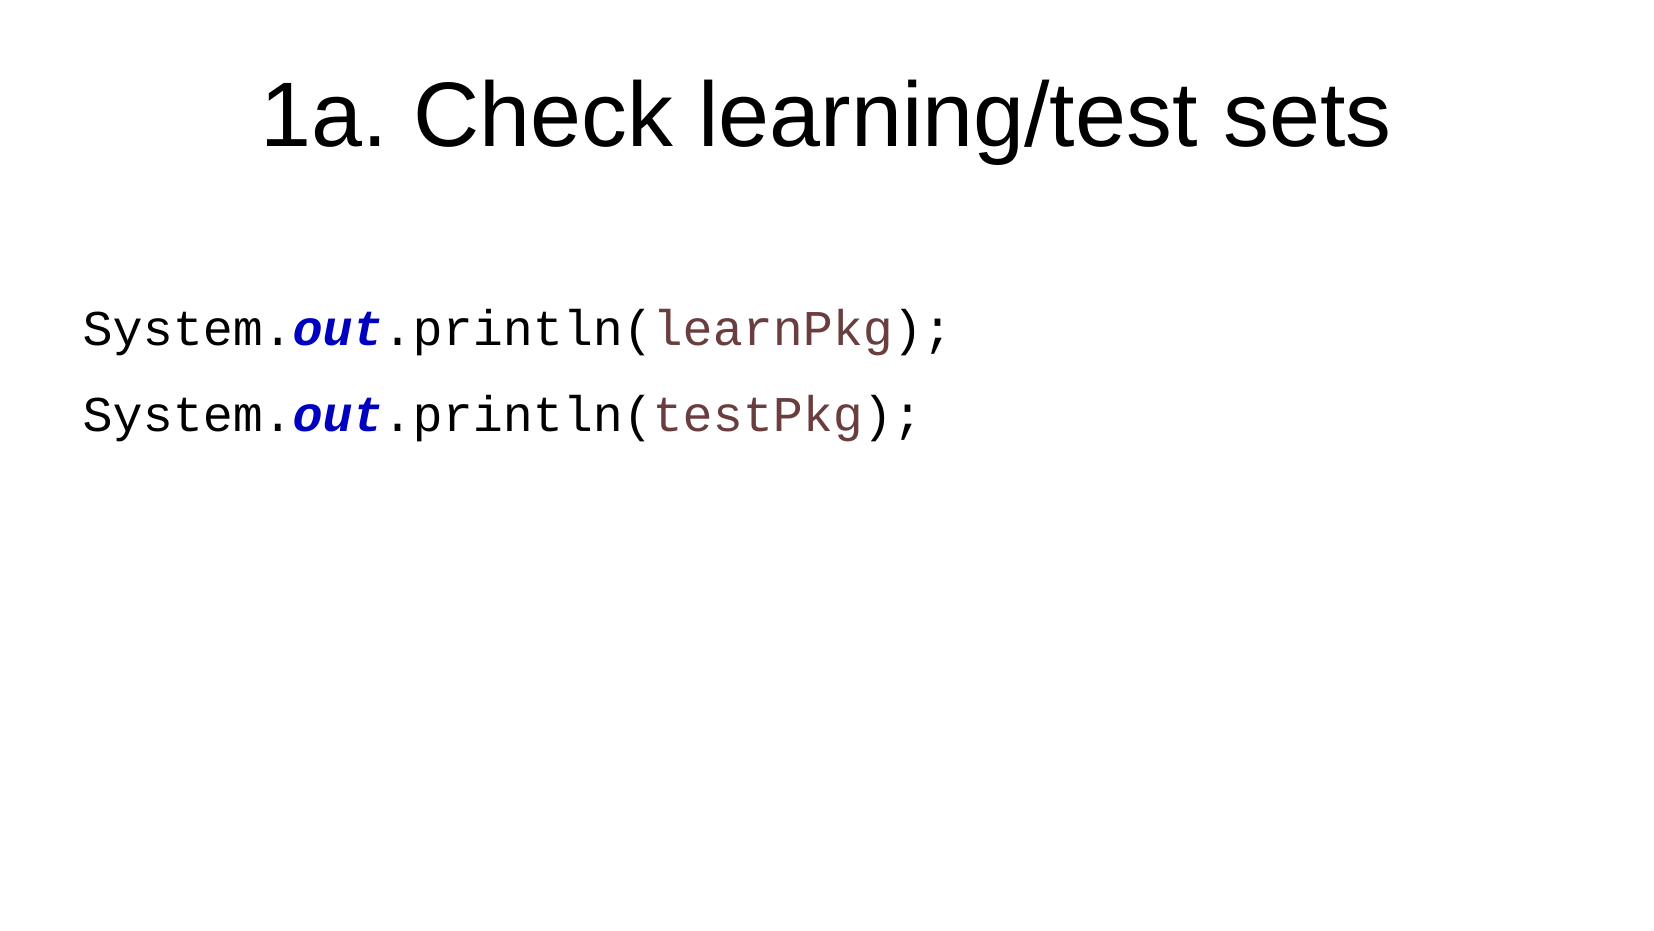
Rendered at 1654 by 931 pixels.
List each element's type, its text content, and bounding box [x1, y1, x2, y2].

list System.out.println(learnPkg); System.out.println(testPkg); [82, 217, 1571, 857]
title 1a. Check learning/test sets [82, 37, 1571, 193]
